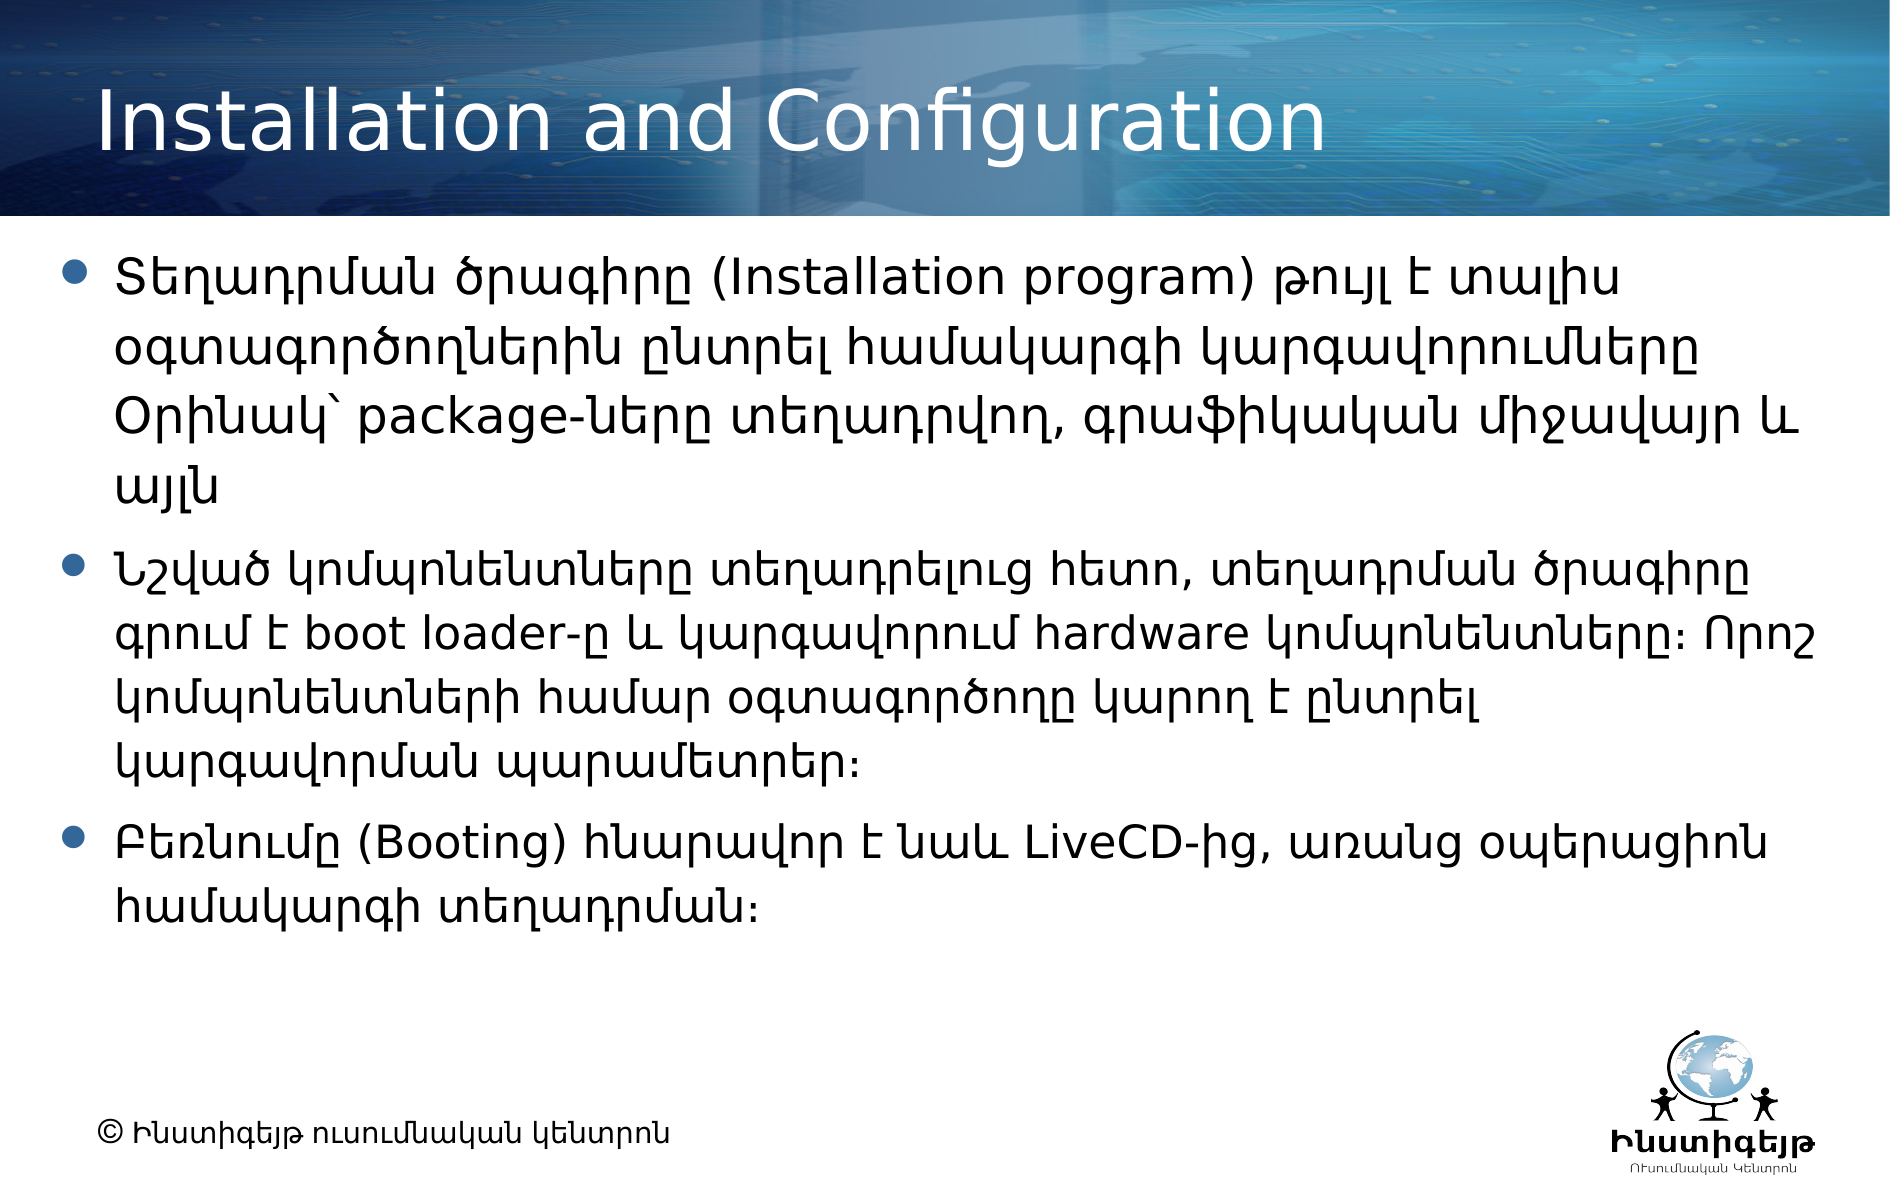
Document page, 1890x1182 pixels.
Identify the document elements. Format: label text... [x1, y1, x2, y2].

picture [1612, 1030, 1815, 1175]
picture [0, 0, 1890, 216]
list Տեղադրման ծրագիրը (Installation program) թույլ է տալիս օգտագործողներին ընտրել համակարգի կարգավորումները Օրինակ՝ package-ները տեղադրվող, գրաֆիկական միջավայր և այլն Նշված կոմպոնենտները տեղադրելուց հետո, տեղադրման ծրագիրը գրում է boot loader-ը և կարգավորում hardware կոմպոնենտները։ Որոշ կոմպոնենտների համար օգտագործողը կարող է ընտրել կարգավորման պարամետրեր։ Բեռնումը (Booting) հնարավոր է նաև LiveCD-ից, առանց օպերացիոն համակարգի տեղադրման։ [59, 236, 1831, 1001]
title Installation and Configuration [94, 47, 1793, 217]
